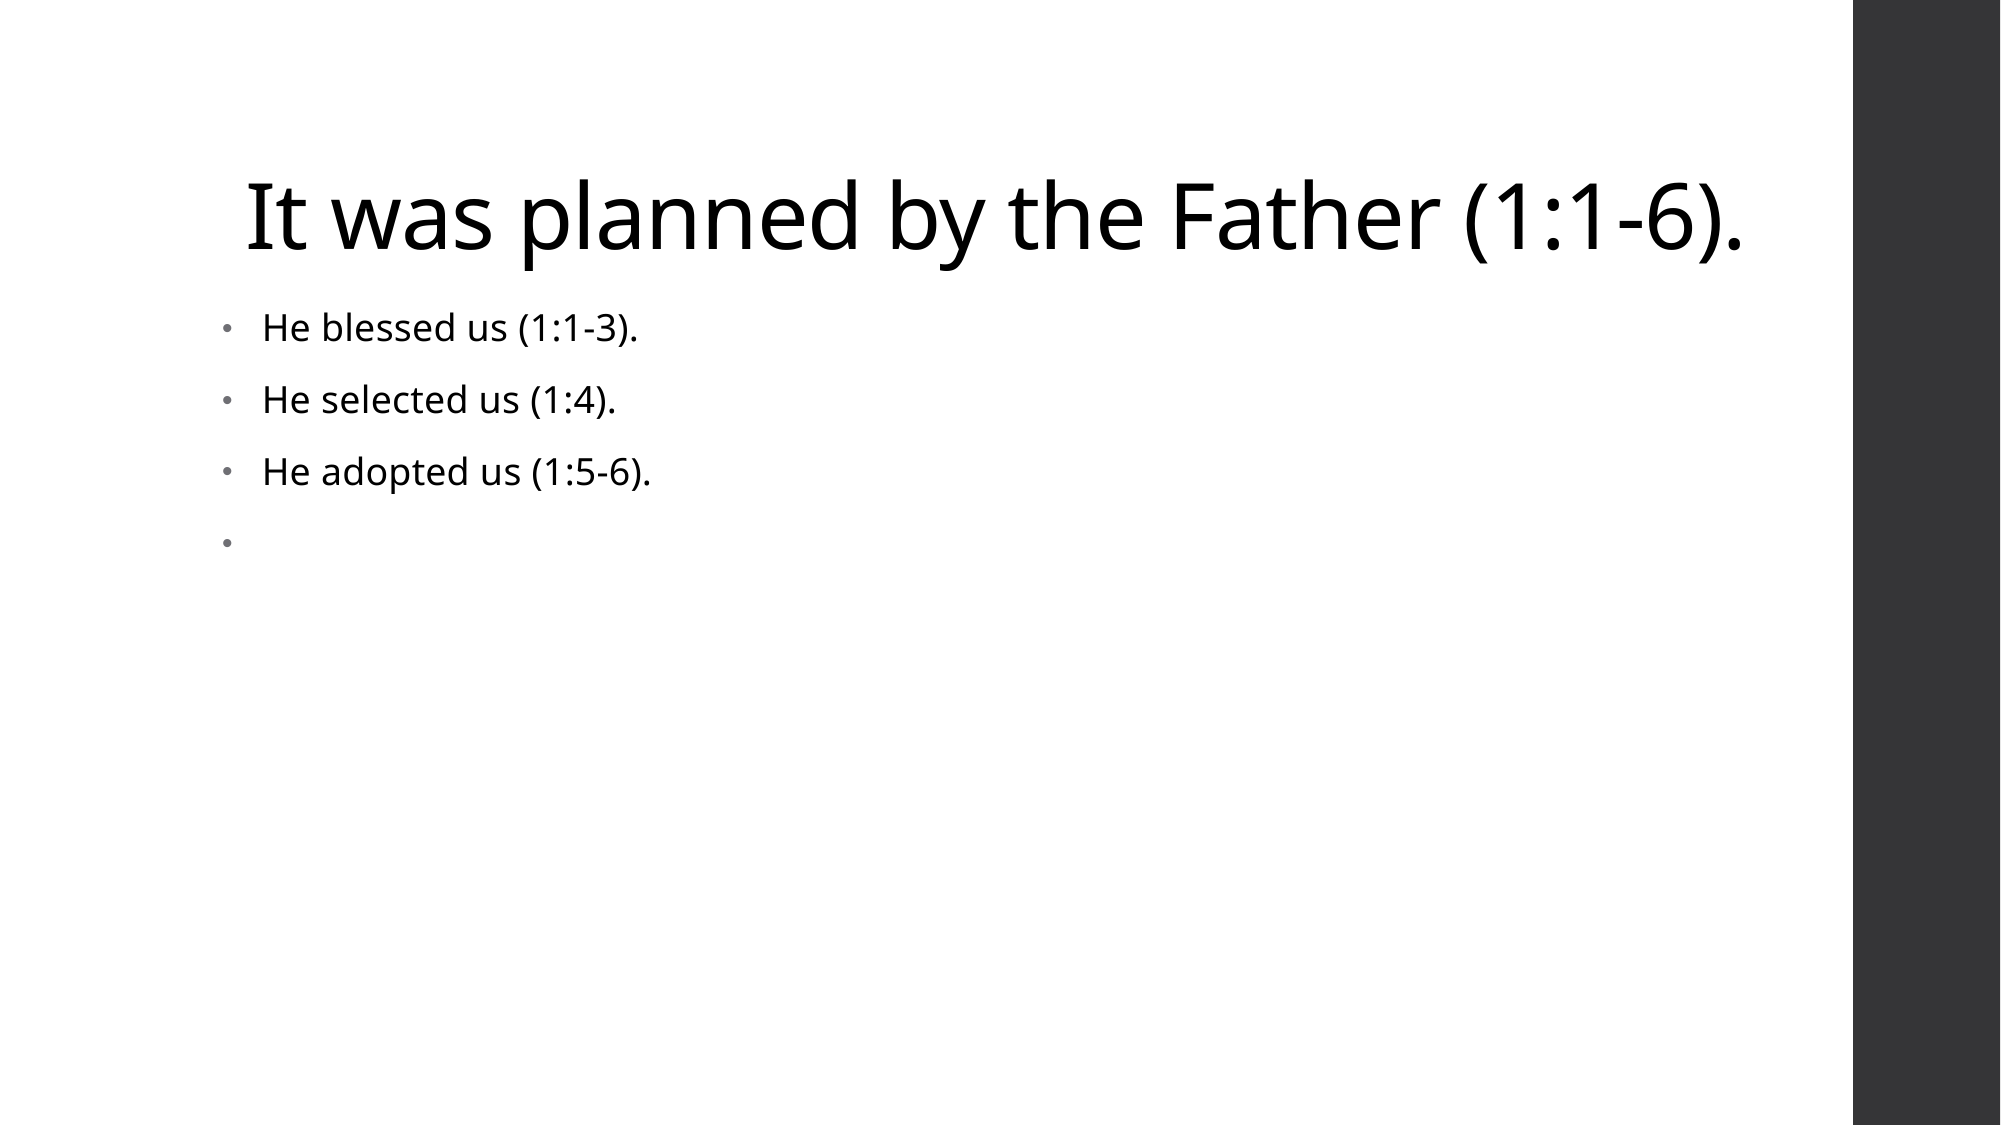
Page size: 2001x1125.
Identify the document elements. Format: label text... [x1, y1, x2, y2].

list He blessed us (1:1-3). He selected us (1:4). He adopted us (1:5-6). [206, 299, 1617, 1014]
title It was planned by the Father (1:1-6). [206, 60, 1797, 278]
